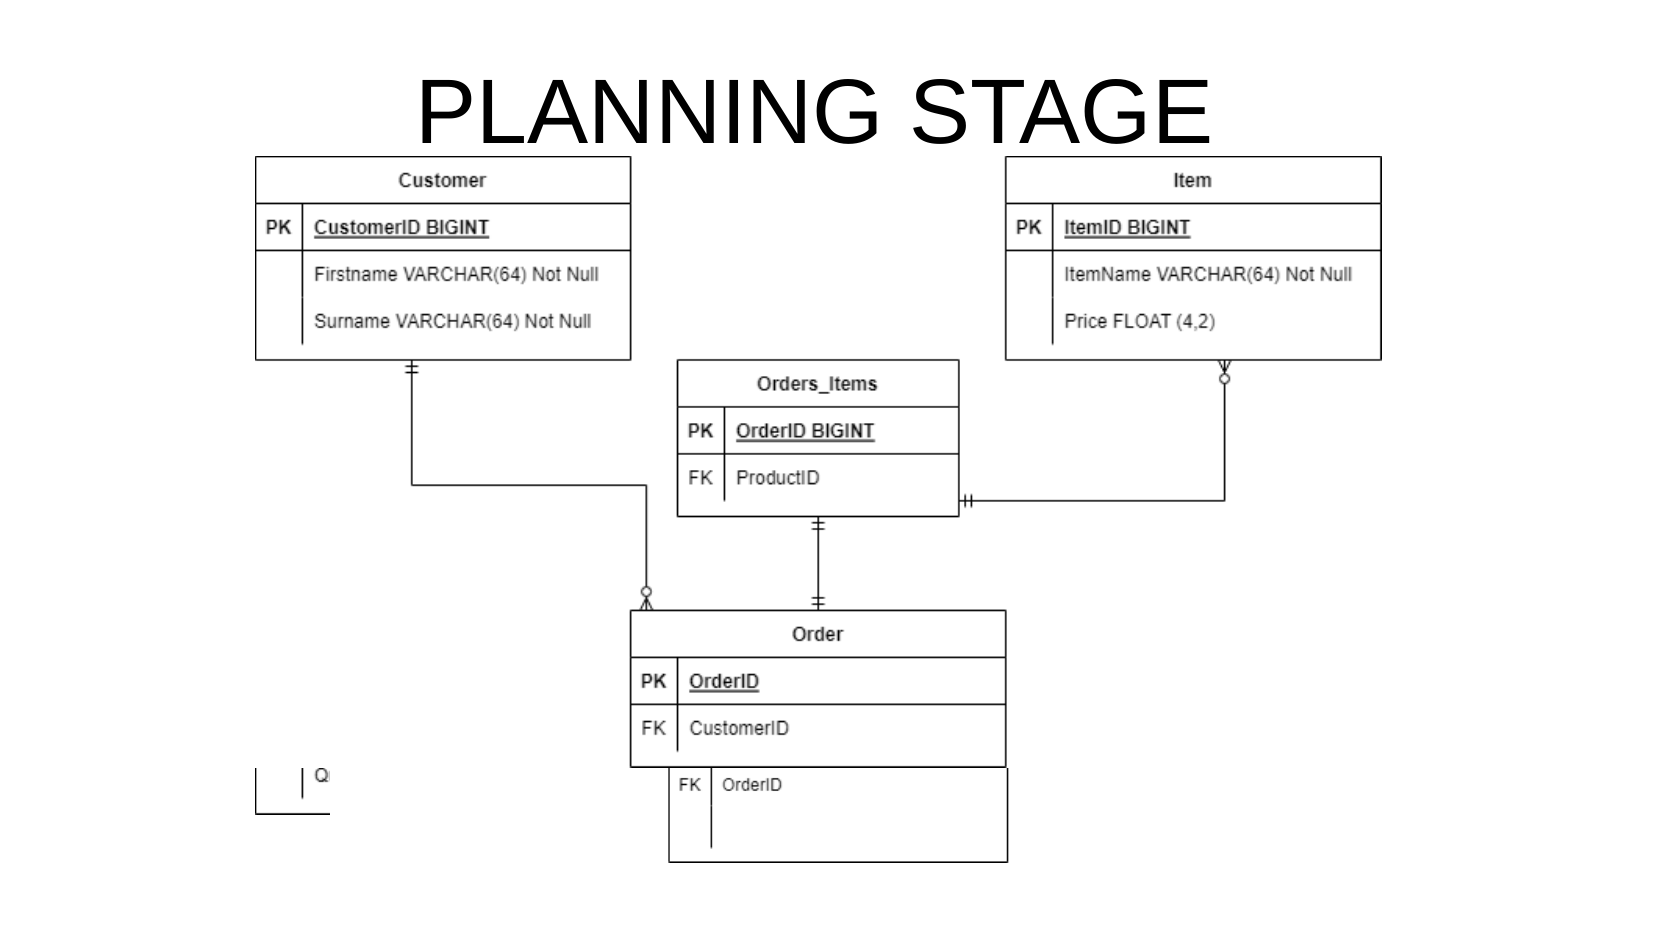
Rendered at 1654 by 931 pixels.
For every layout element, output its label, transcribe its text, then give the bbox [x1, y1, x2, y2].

title PLANNING STAGE [70, 33, 1559, 189]
picture [255, 156, 1382, 863]
